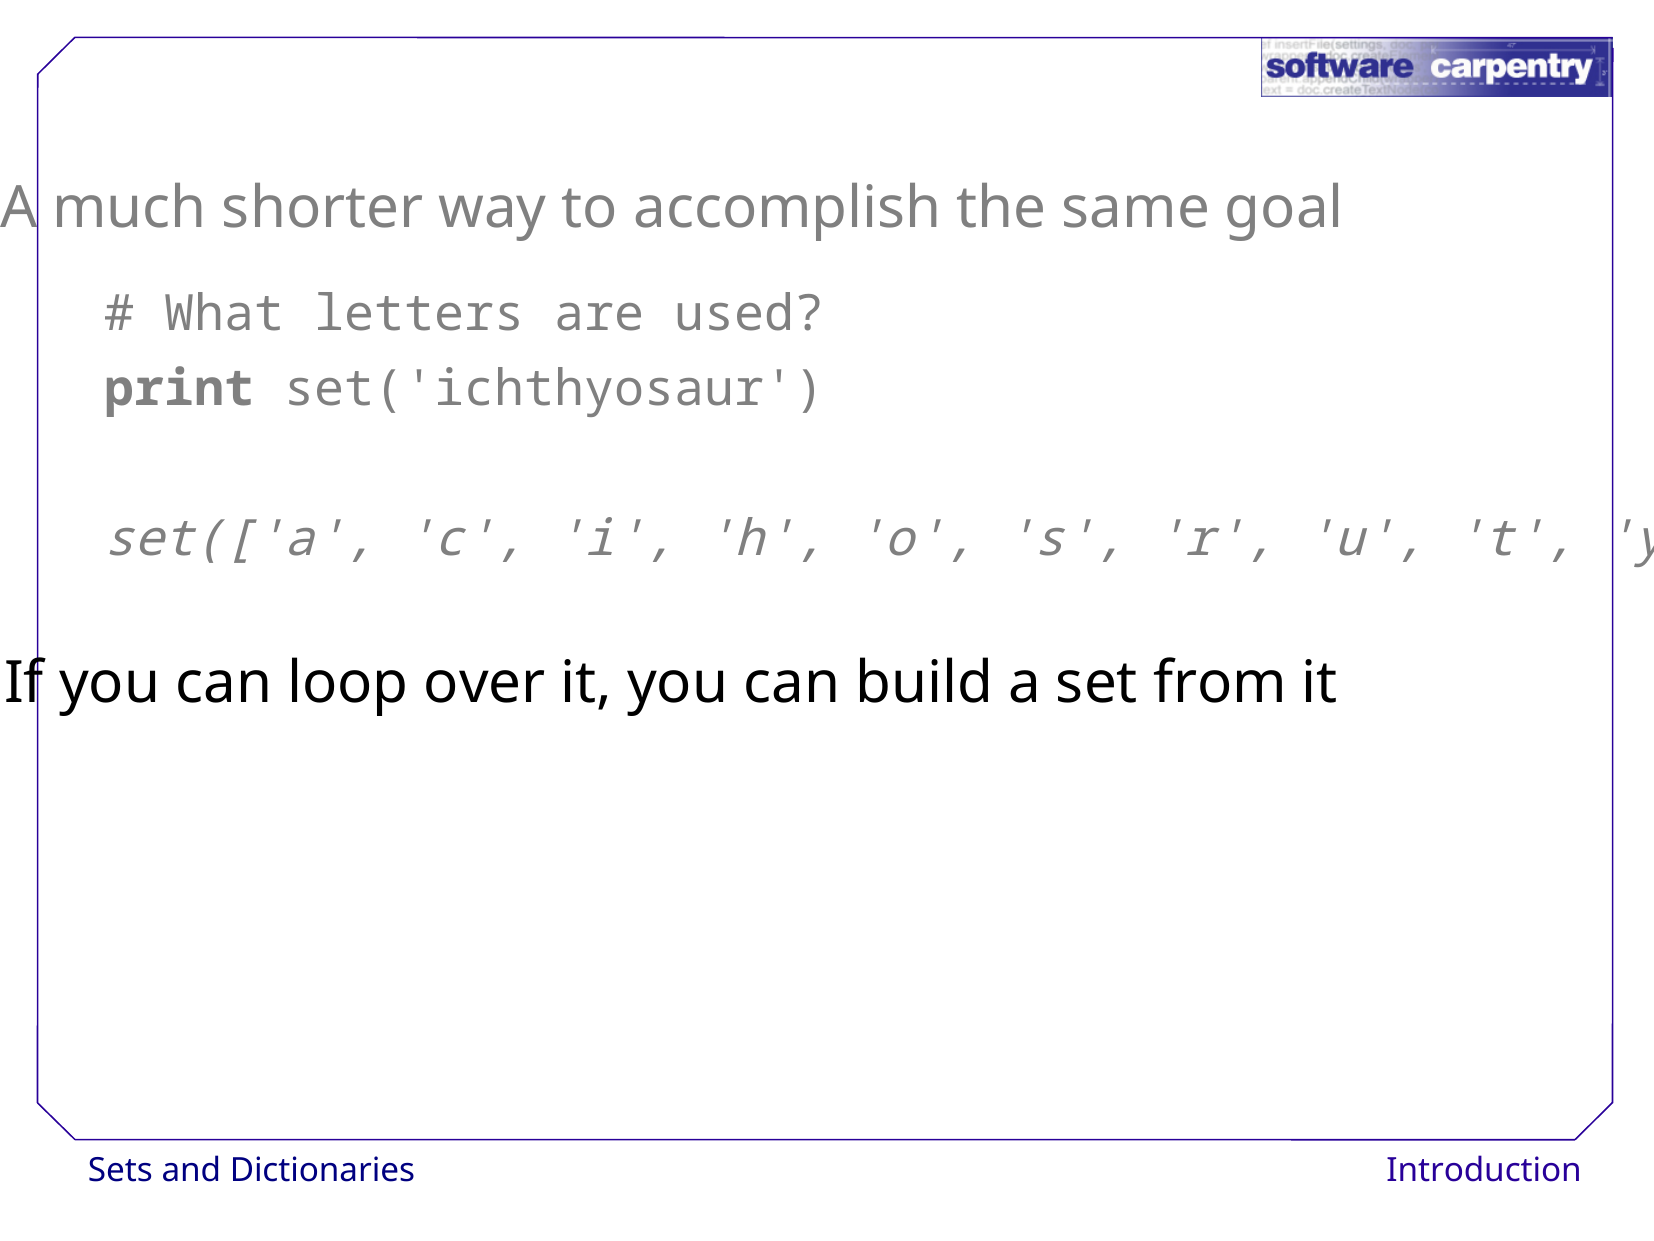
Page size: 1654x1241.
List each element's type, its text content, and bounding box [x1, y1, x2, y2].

text_box If you can loop over it, you can build a set from it [0, 601, 1504, 722]
text_box # What letters are used? print set('ichthyosaur') set(['a', 'c', 'i', 'h', 'o', 's', 'r', 'u', 't', 'y']) [89, 258, 1512, 602]
picture [1261, 39, 1613, 97]
text_box A much shorter way to accomplish the same goal [0, 126, 1509, 248]
